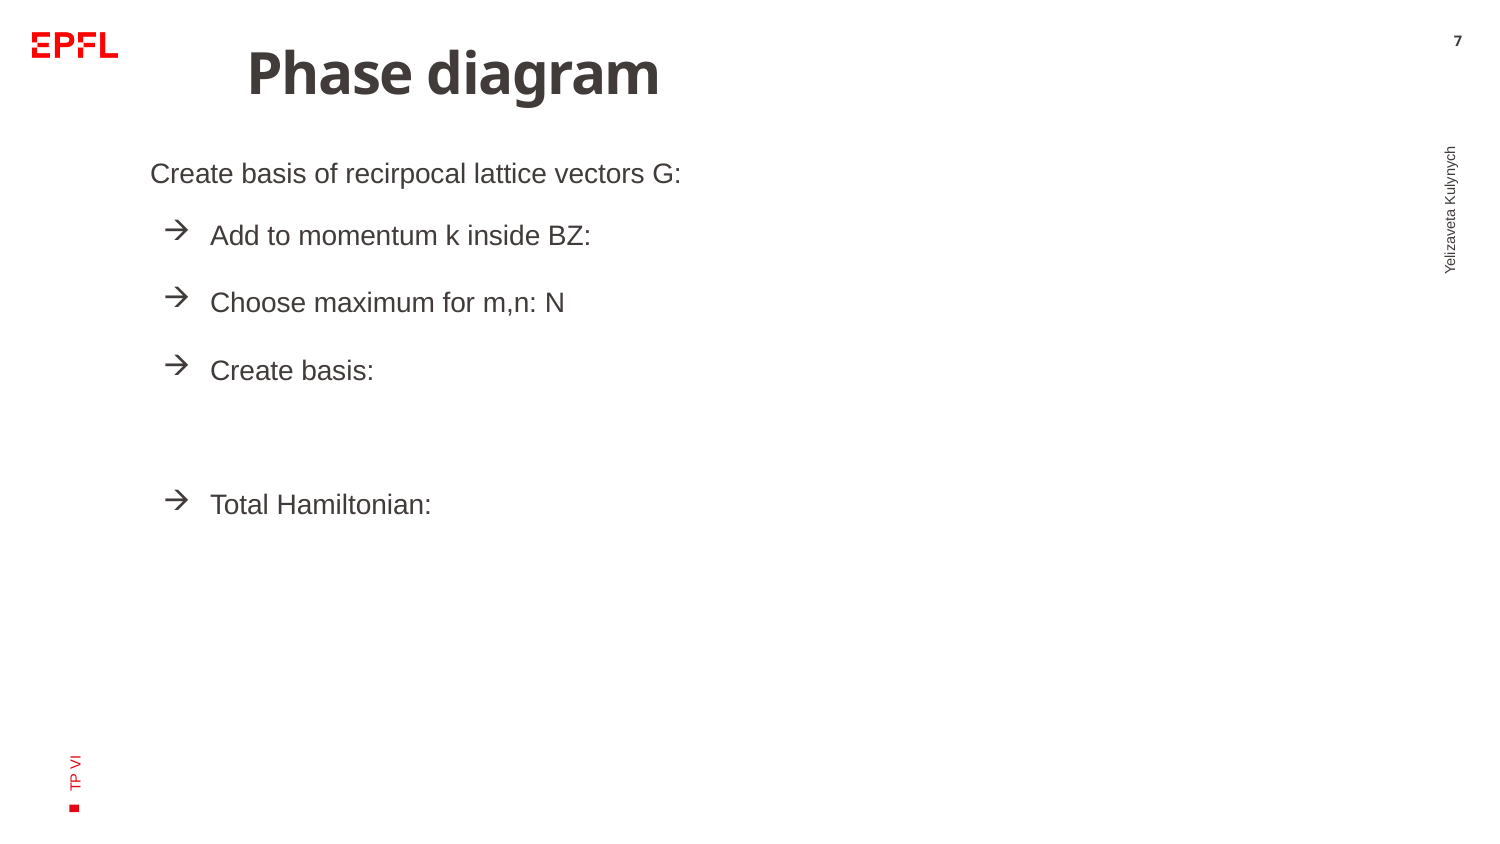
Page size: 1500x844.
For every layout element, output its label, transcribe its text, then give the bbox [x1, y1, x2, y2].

picture [21, 21, 129, 69]
text_box Add to momentum k inside BZ: Choose maximum for m,n: N Create basis: Total Hamiltonian: [148, 209, 626, 528]
text_box Create basis of recirpocal lattice vectors G: [135, 147, 725, 197]
text_box TP VI [0, 258, 150, 807]
title Phase diagram [217, 44, 1463, 151]
text_box Yelizaveta Kulynych [1415, 131, 1500, 713]
